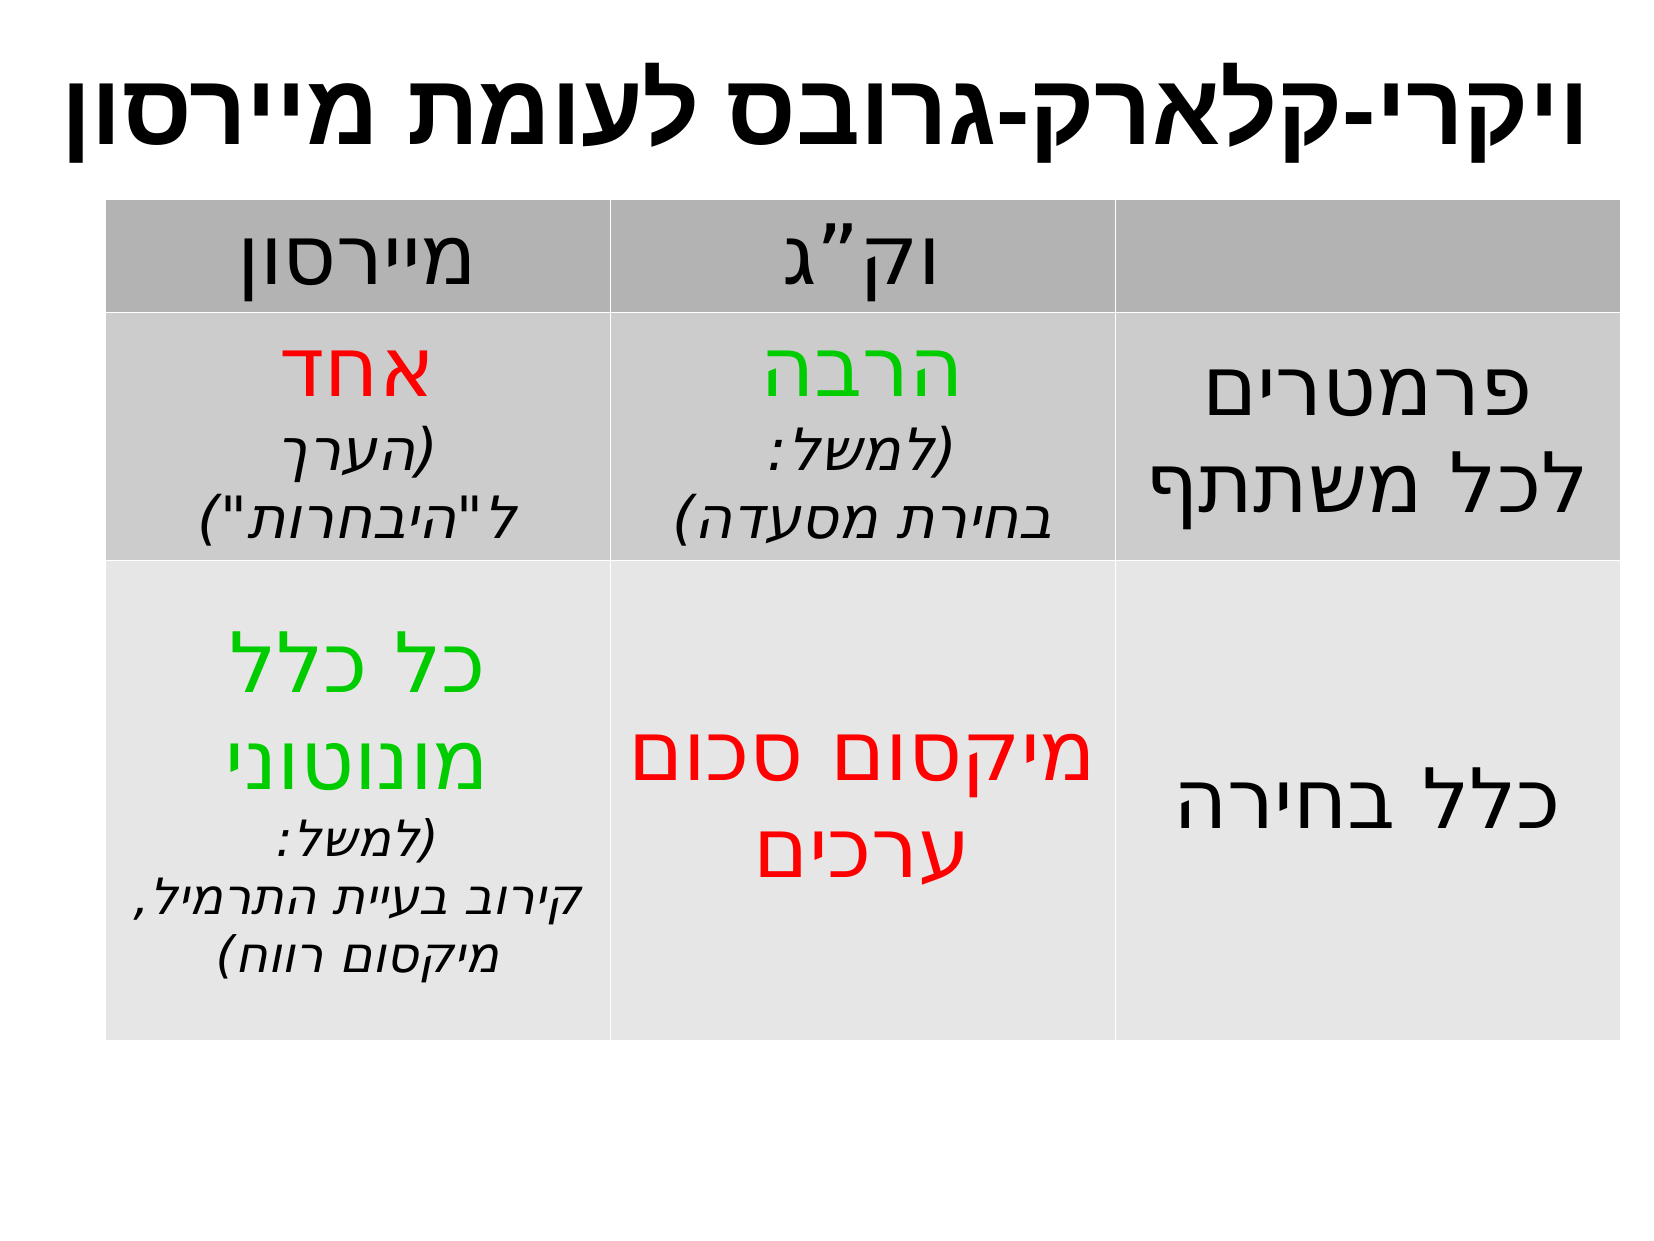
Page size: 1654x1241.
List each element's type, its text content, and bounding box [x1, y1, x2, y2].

table_cell הרבה (למשל: בחירת מסעדה) [611, 313, 1115, 560]
table_cell כל כלל מונוטוני (למשל: קירוב בעיית התרמיל, מיקסום רווח) [106, 561, 610, 1040]
table_cell מיקסום סכום ערכים [611, 561, 1115, 1040]
table_header מיירסון [106, 200, 610, 312]
table_cell אחד (הערך ל"היבחרות") [106, 313, 610, 560]
table_header [1116, 200, 1620, 312]
table_cell כלל בחירה [1116, 561, 1620, 1040]
table_header וק”ג [611, 200, 1115, 312]
title ויקרי-קלארק-גרובס לעומת מיירסון [0, 21, 1654, 200]
table_cell פרמטרים לכל משתתף [1116, 313, 1620, 560]
